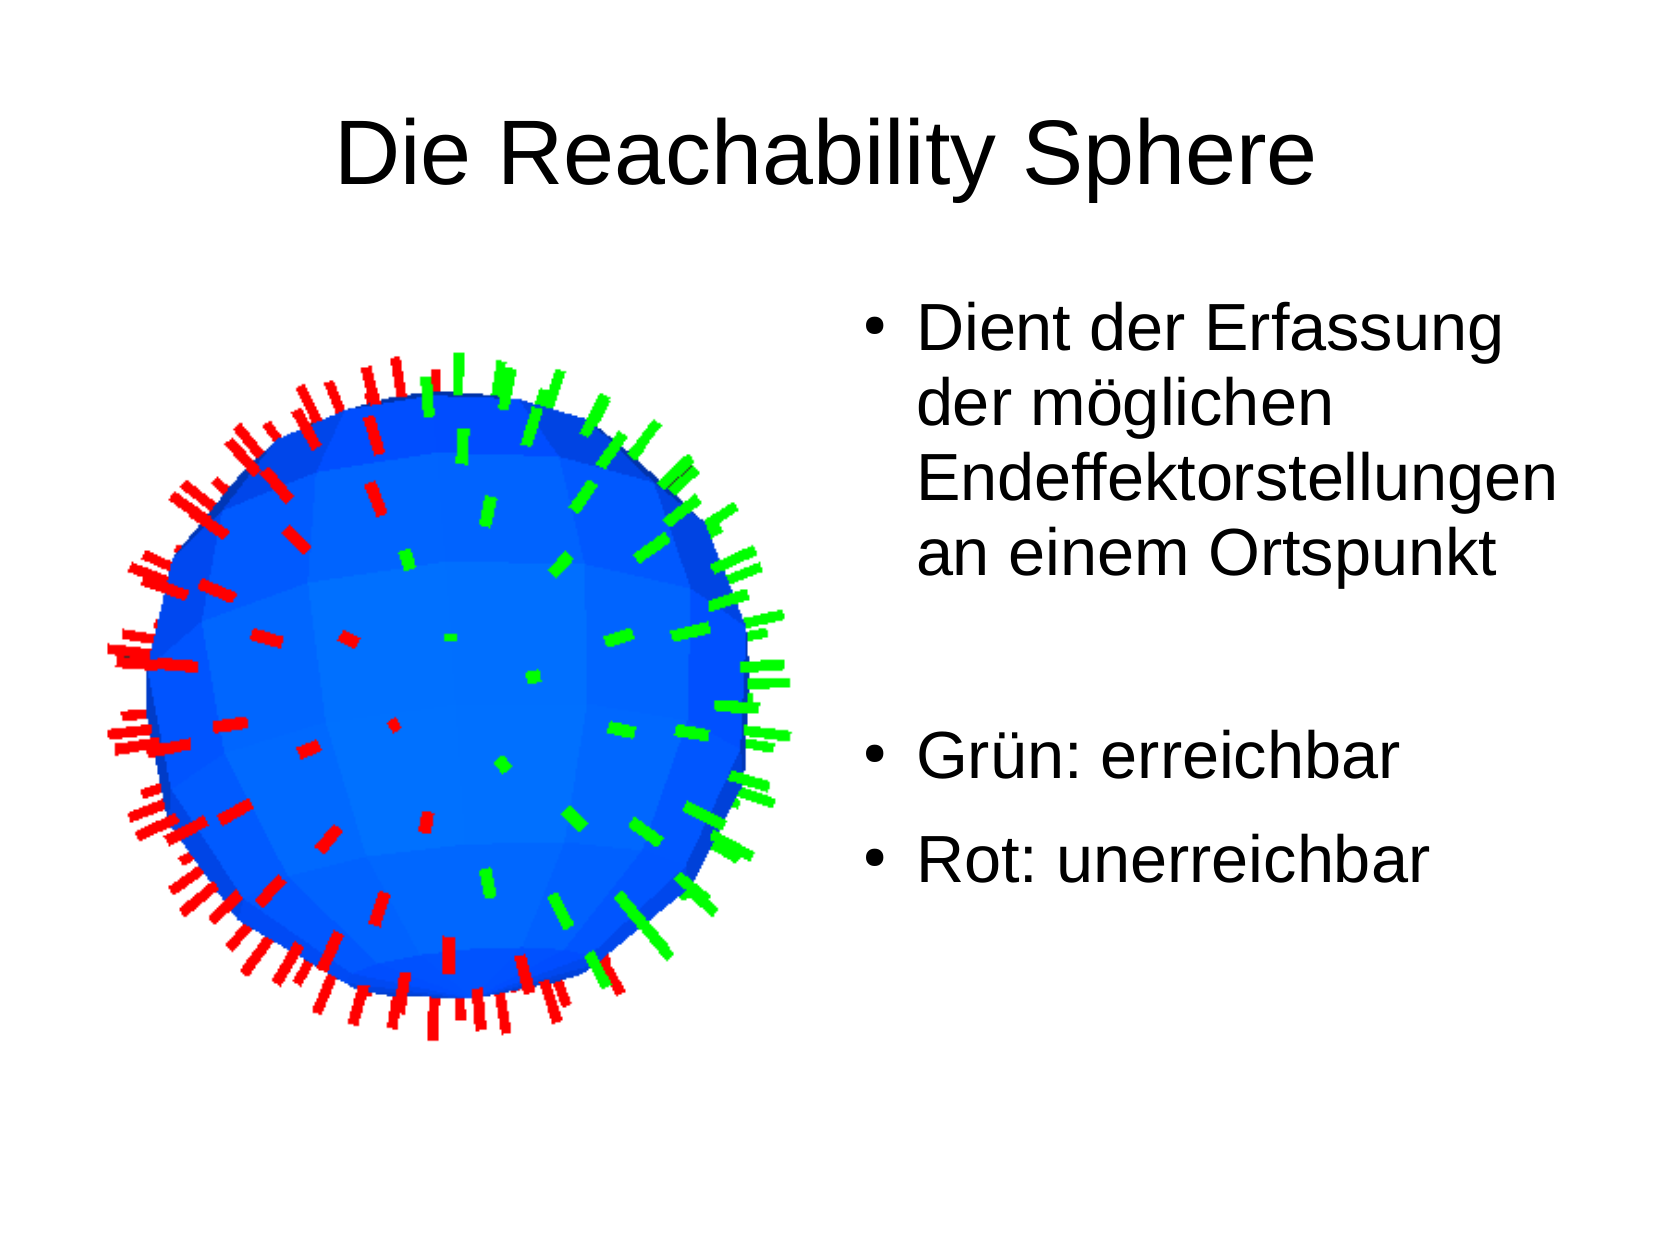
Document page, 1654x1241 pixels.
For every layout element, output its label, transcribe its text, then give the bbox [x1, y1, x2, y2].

list Grün: erreichbar Rot: unerreichbar [845, 717, 1572, 1109]
list Dient der Erfassung der möglichen Endeffektorstellungen an einem Ortspunkt [845, 290, 1572, 681]
title Die Reachability Sphere [82, 49, 1571, 257]
picture [82, 342, 809, 1056]
